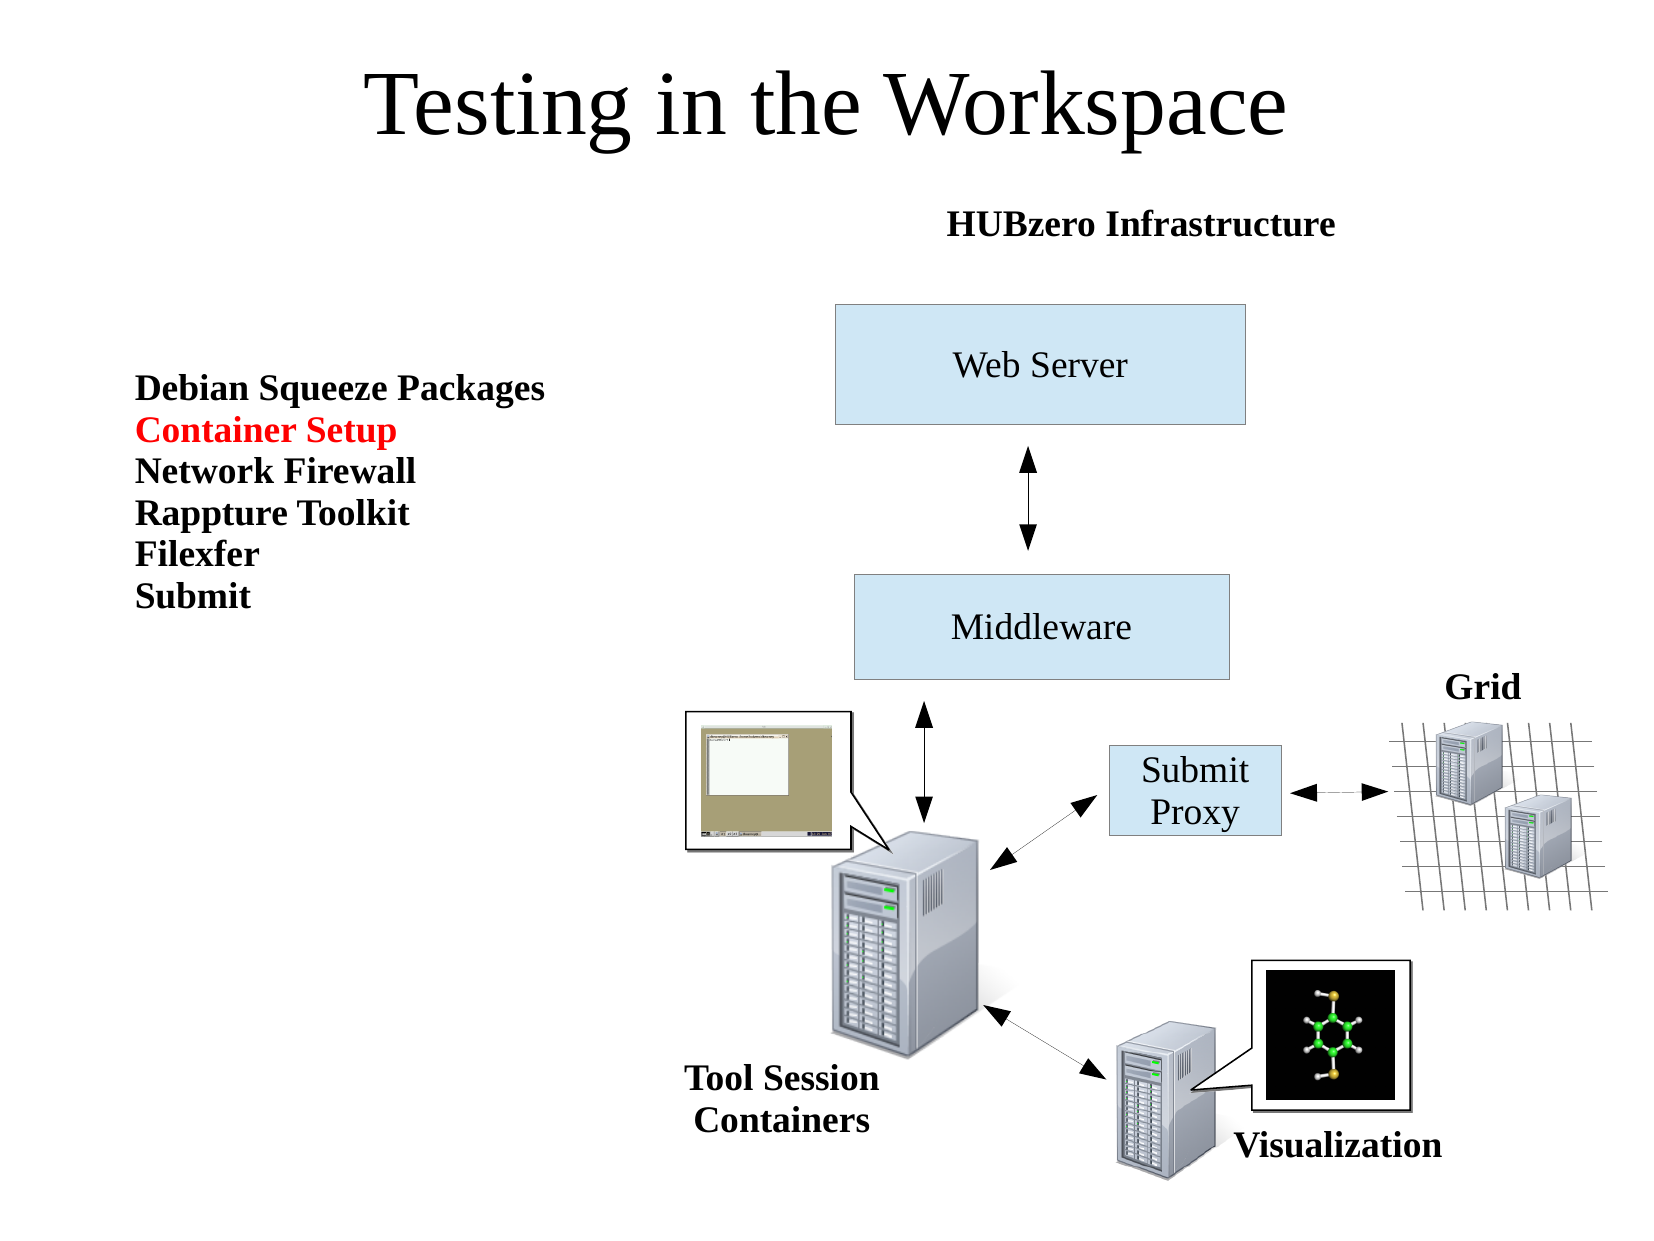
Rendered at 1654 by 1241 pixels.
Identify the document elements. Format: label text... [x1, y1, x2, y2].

text_box Middleware [854, 574, 1230, 680]
text_box [1190, 960, 1411, 1111]
picture [701, 725, 832, 837]
text_box Visualization [1218, 1116, 1457, 1173]
text_box HUBzero Infrastructure [931, 195, 1351, 252]
text_box Grid [1429, 658, 1537, 715]
text_box Submit Proxy [1109, 745, 1282, 836]
text_box Web Server [835, 304, 1246, 425]
text_box Tool Session Containers [669, 1050, 895, 1148]
picture [1423, 718, 1598, 882]
text_box Debian Squeeze Packages Container Setup Network Firewall Rappture Toolkit Filexfer Submit [120, 360, 560, 624]
title Testing in the Workspace [82, 52, 1571, 155]
picture [1097, 1015, 1255, 1186]
picture [804, 823, 1037, 1068]
text_box [685, 711, 890, 850]
picture [1266, 970, 1395, 1100]
